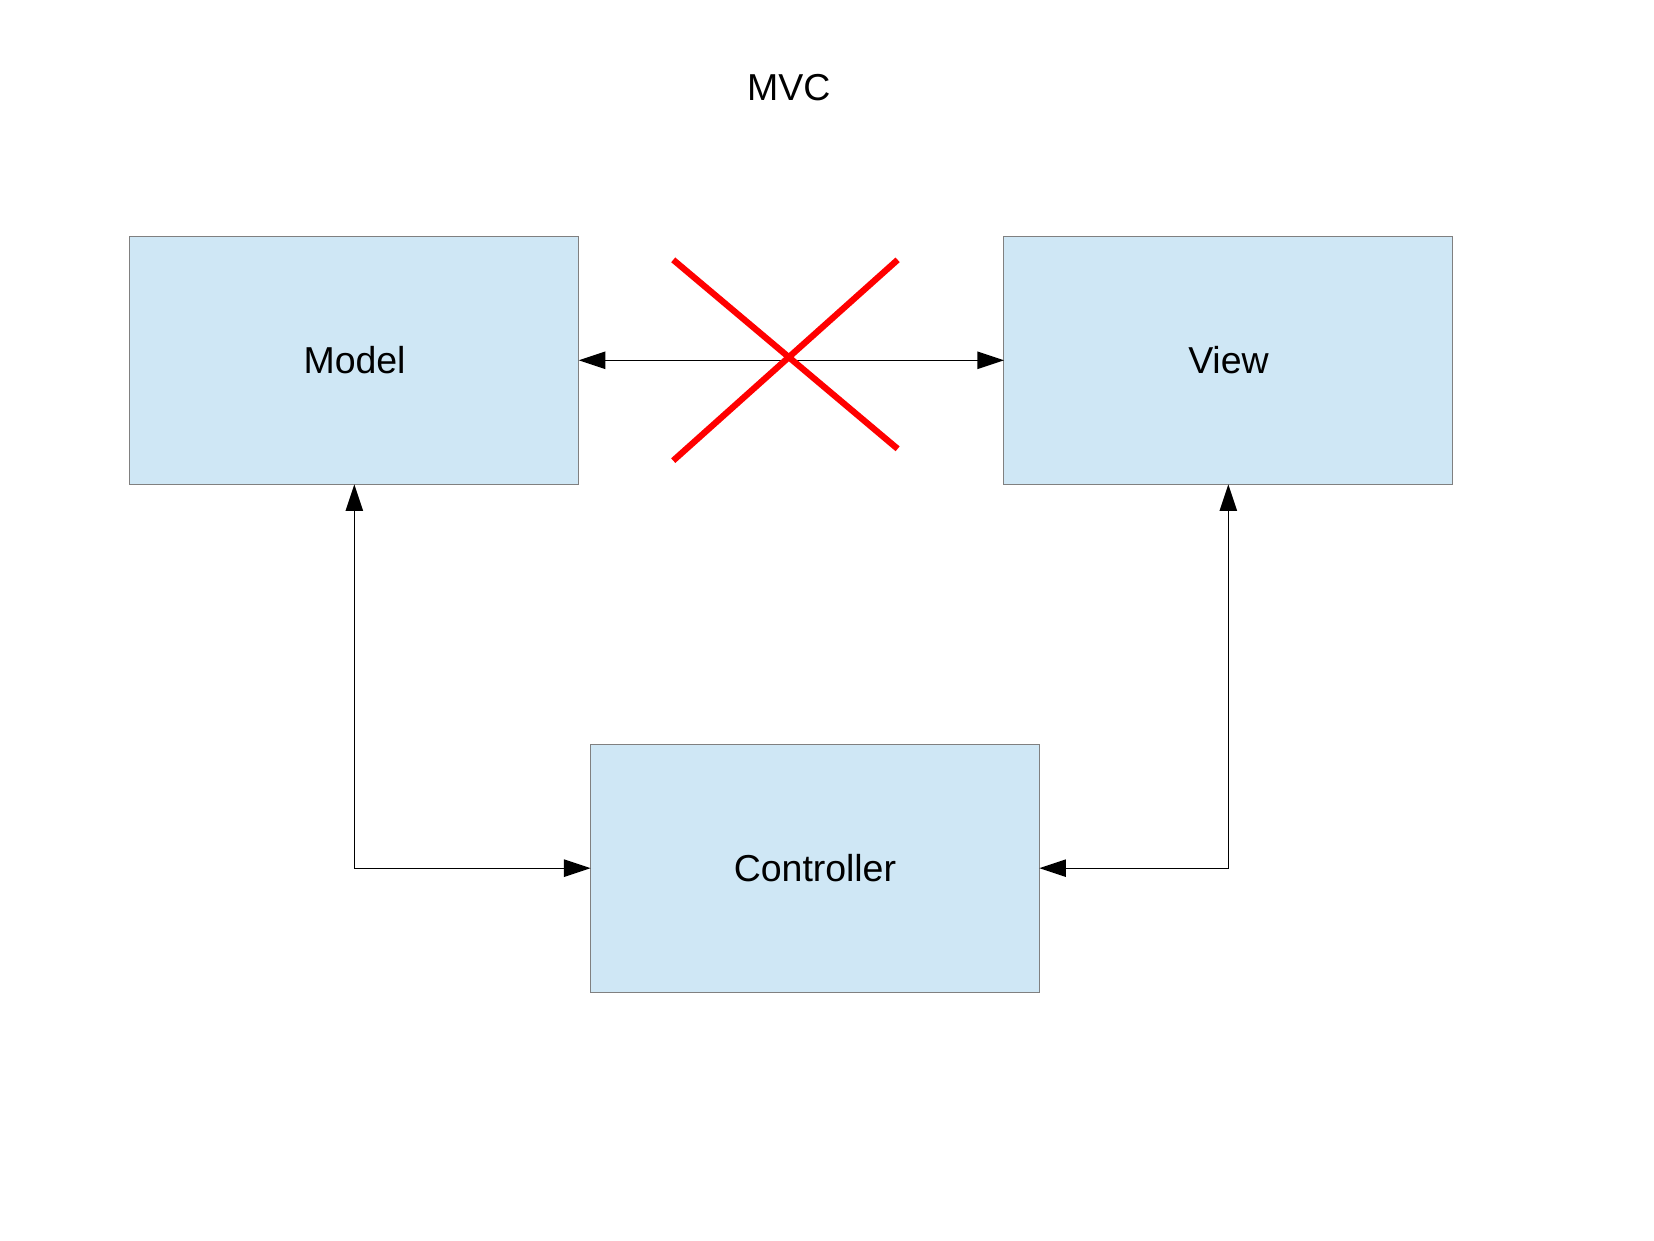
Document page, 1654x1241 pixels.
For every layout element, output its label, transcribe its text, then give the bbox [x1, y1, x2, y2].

text_box MVC [732, 59, 846, 152]
text_box Controller [590, 744, 1040, 993]
text_box View [1003, 236, 1453, 485]
text_box Model [129, 236, 579, 485]
